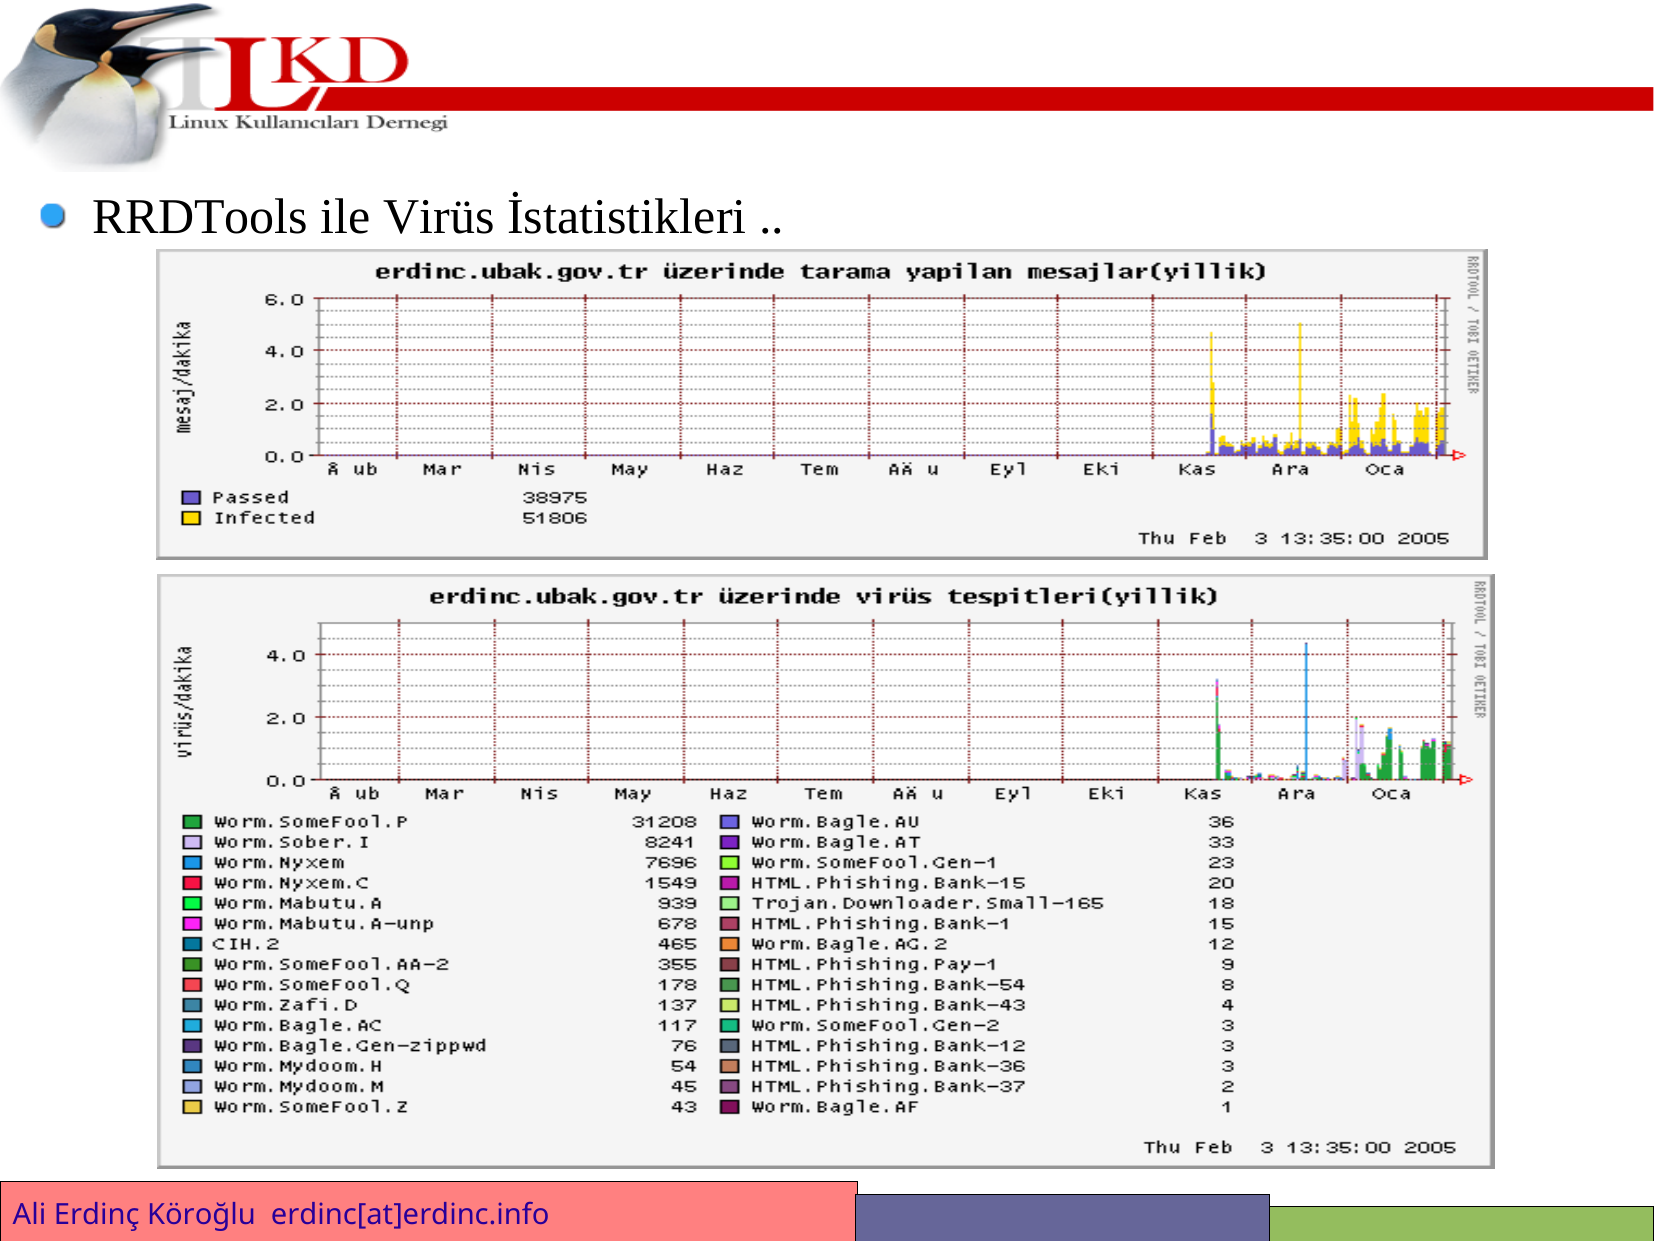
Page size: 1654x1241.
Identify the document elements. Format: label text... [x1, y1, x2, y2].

text_box [0, 1181, 1654, 1241]
picture [156, 249, 1488, 560]
text_box Ali Erdinç Köroğlu erdinc[at]erdinc.info http://www.erdinc.info [12, 1193, 852, 1233]
picture [157, 574, 1495, 1169]
picture [0, 0, 1654, 172]
text_box RRDTools ile Virüs İstatistikleri .. [39, 188, 786, 250]
